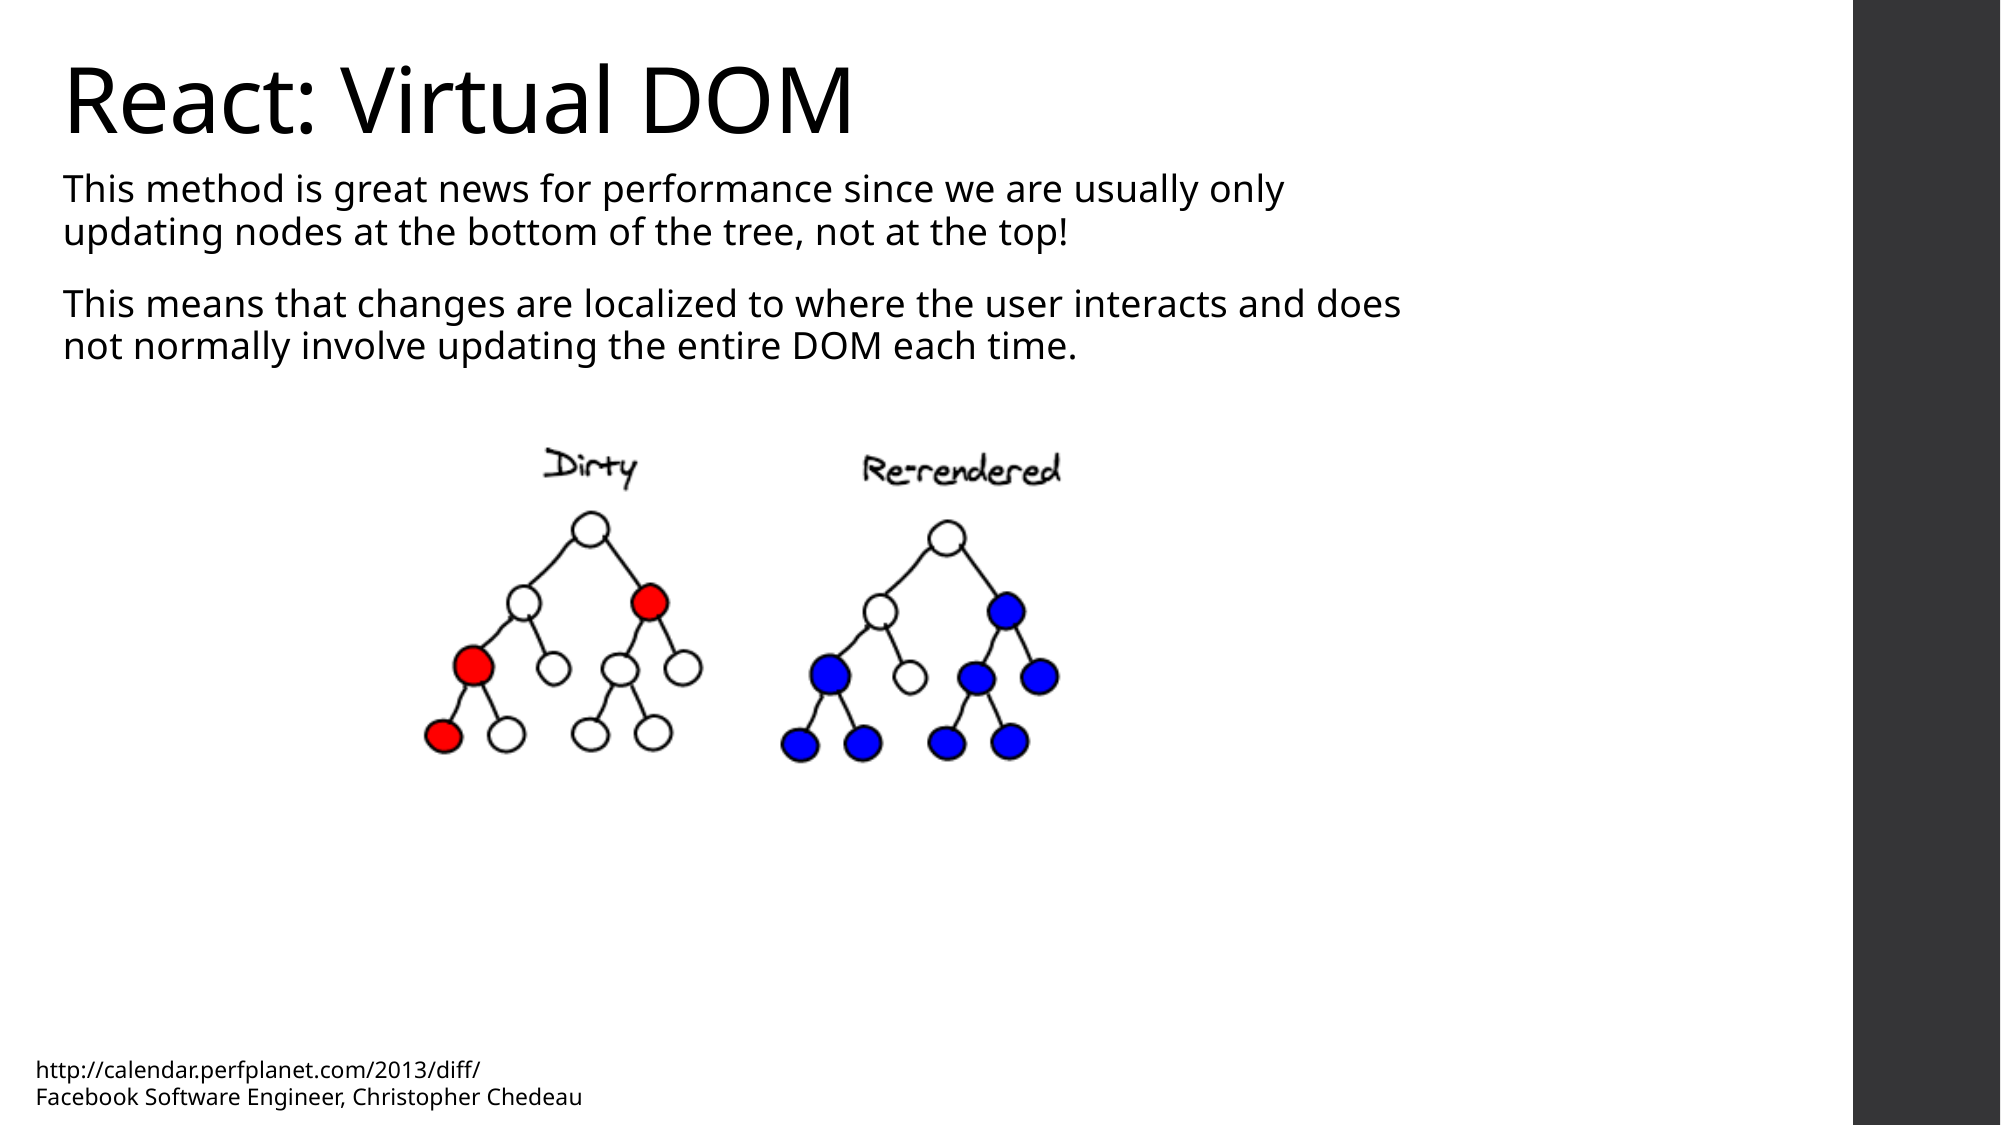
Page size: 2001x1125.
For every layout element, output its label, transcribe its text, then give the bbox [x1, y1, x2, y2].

text_box http://calendar.perfplanet.com/2013/diff/ Facebook Software Engineer, Christopher Chedeau [21, 1048, 598, 1118]
list This method is great news for performance since we are usually only updating nodes at the bottom of the tree, not at the top! This means that changes are localized to where the user interacts and does not normally involve updating the entire DOM each time. [47, 161, 1458, 974]
text_box React: Virtual DOM [47, 45, 1638, 161]
picture [407, 420, 1099, 788]
